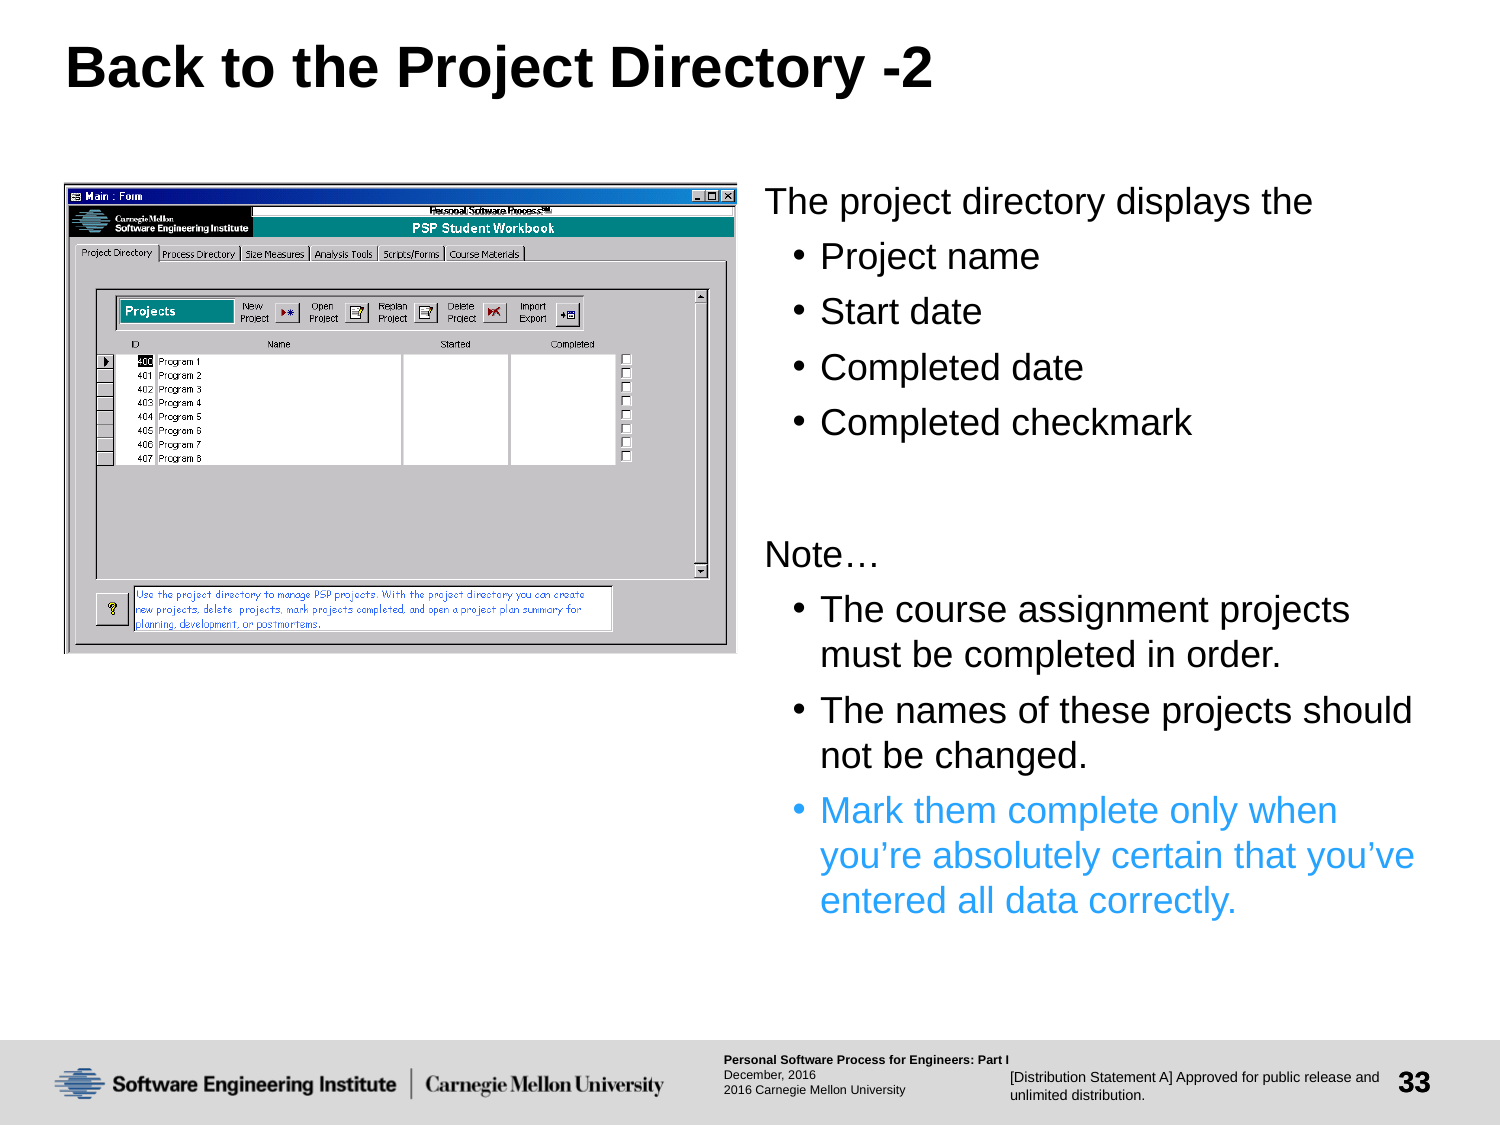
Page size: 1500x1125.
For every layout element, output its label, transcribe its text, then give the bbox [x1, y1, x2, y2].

title Back to the Project Directory -2 [65, 37, 1313, 148]
list The project directory displays the Project name Start date Completed date Completed checkmark Note… The course assignment projects must be completed in order. The names of these projects should not be changed. Mark them complete only when you’re absolutely certain that you’ve entered all data correctly. [764, 176, 1432, 1013]
picture [63, 182, 738, 654]
picture [46, 1061, 673, 1104]
